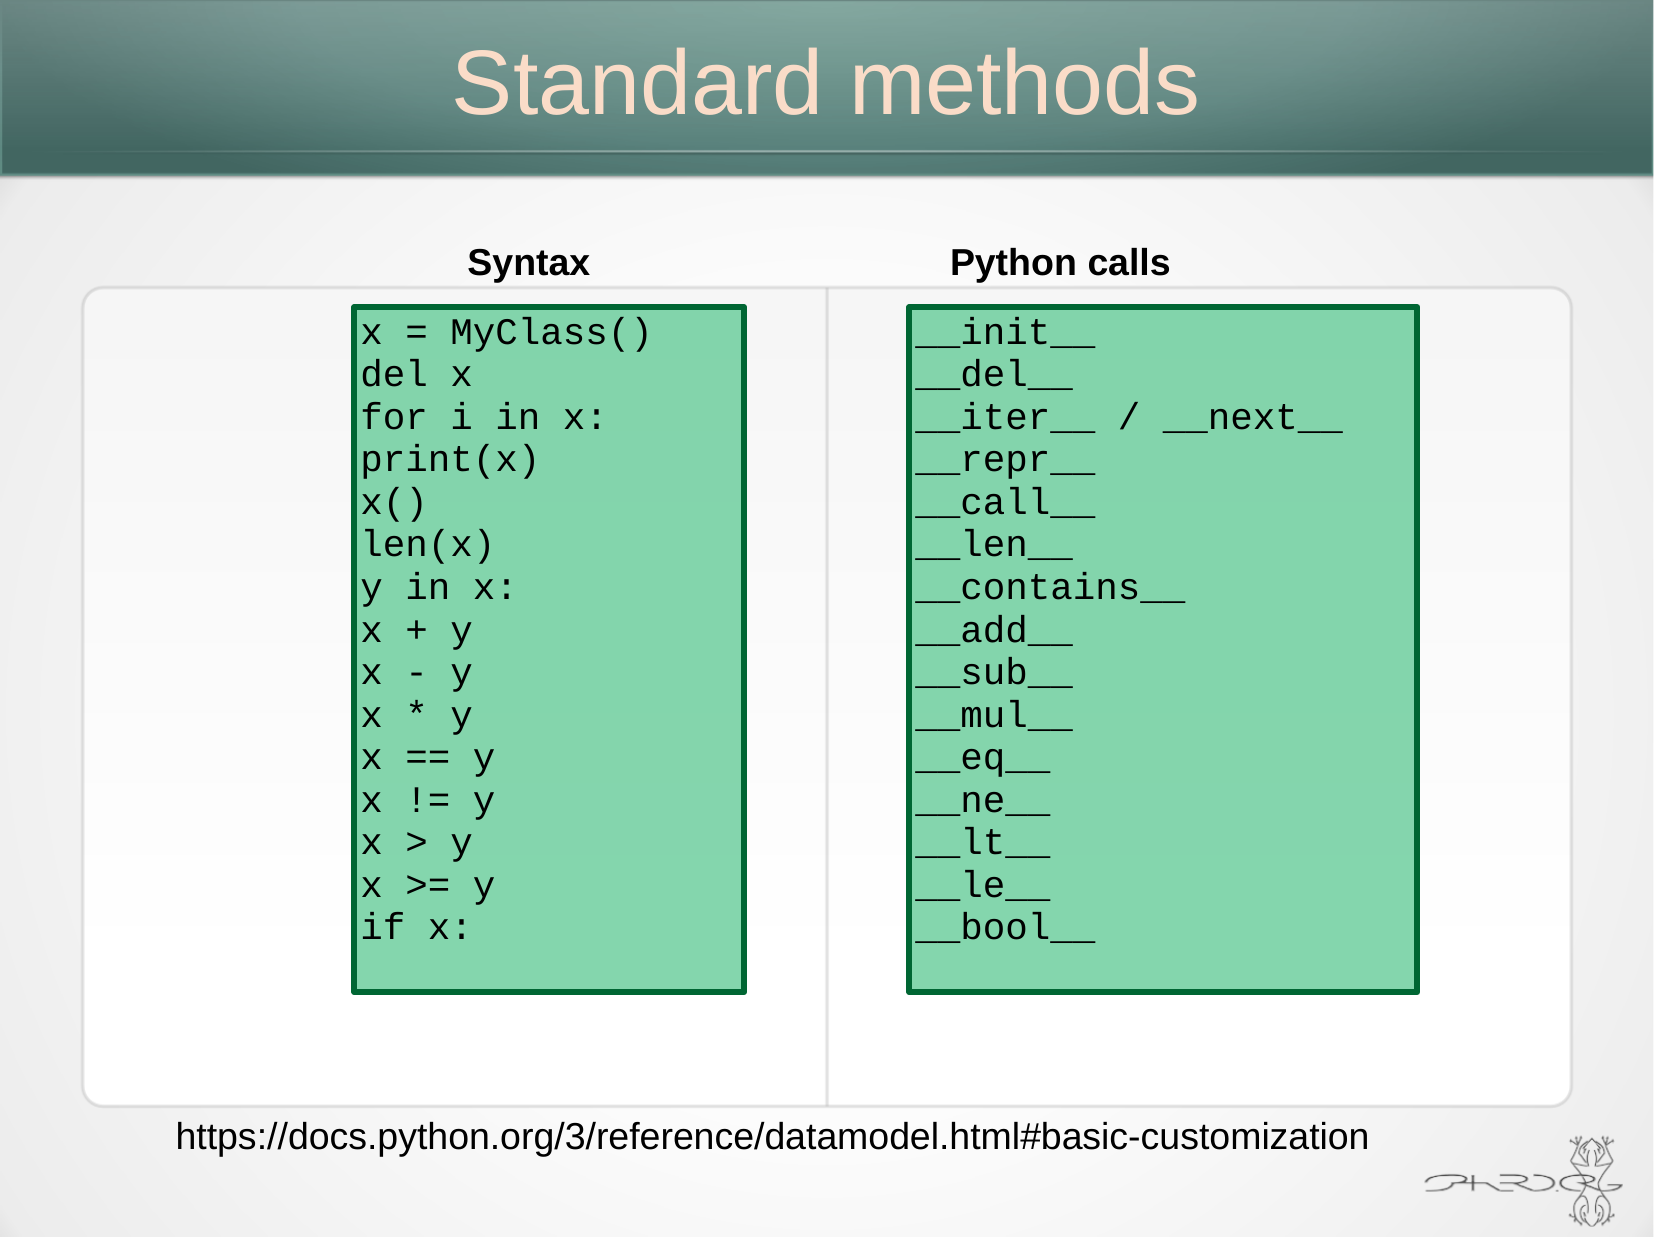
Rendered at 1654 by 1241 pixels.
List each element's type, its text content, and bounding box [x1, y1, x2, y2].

text_box https://docs.python.org/3/reference/datamodel.html#basic-customization [175, 1115, 1371, 1158]
title Standard methods [82, 11, 1571, 154]
text_box x = MyClass() del x for i in x: print(x) x() len(x) y in x: x + y x - y x * y x == y x != y x > y x >= y if x: [354, 307, 745, 993]
text_box Python calls [950, 241, 1172, 284]
text_box __init__ __del__ __iter__ / __next__ __repr__ __call__ __len__ __contains__ __add__ __sub__ __mul__ __eq__ __ne__ __lt__ __le__ __bool__ [909, 307, 1418, 993]
text_box Syntax [467, 241, 591, 284]
picture [0, 0, 1654, 1237]
